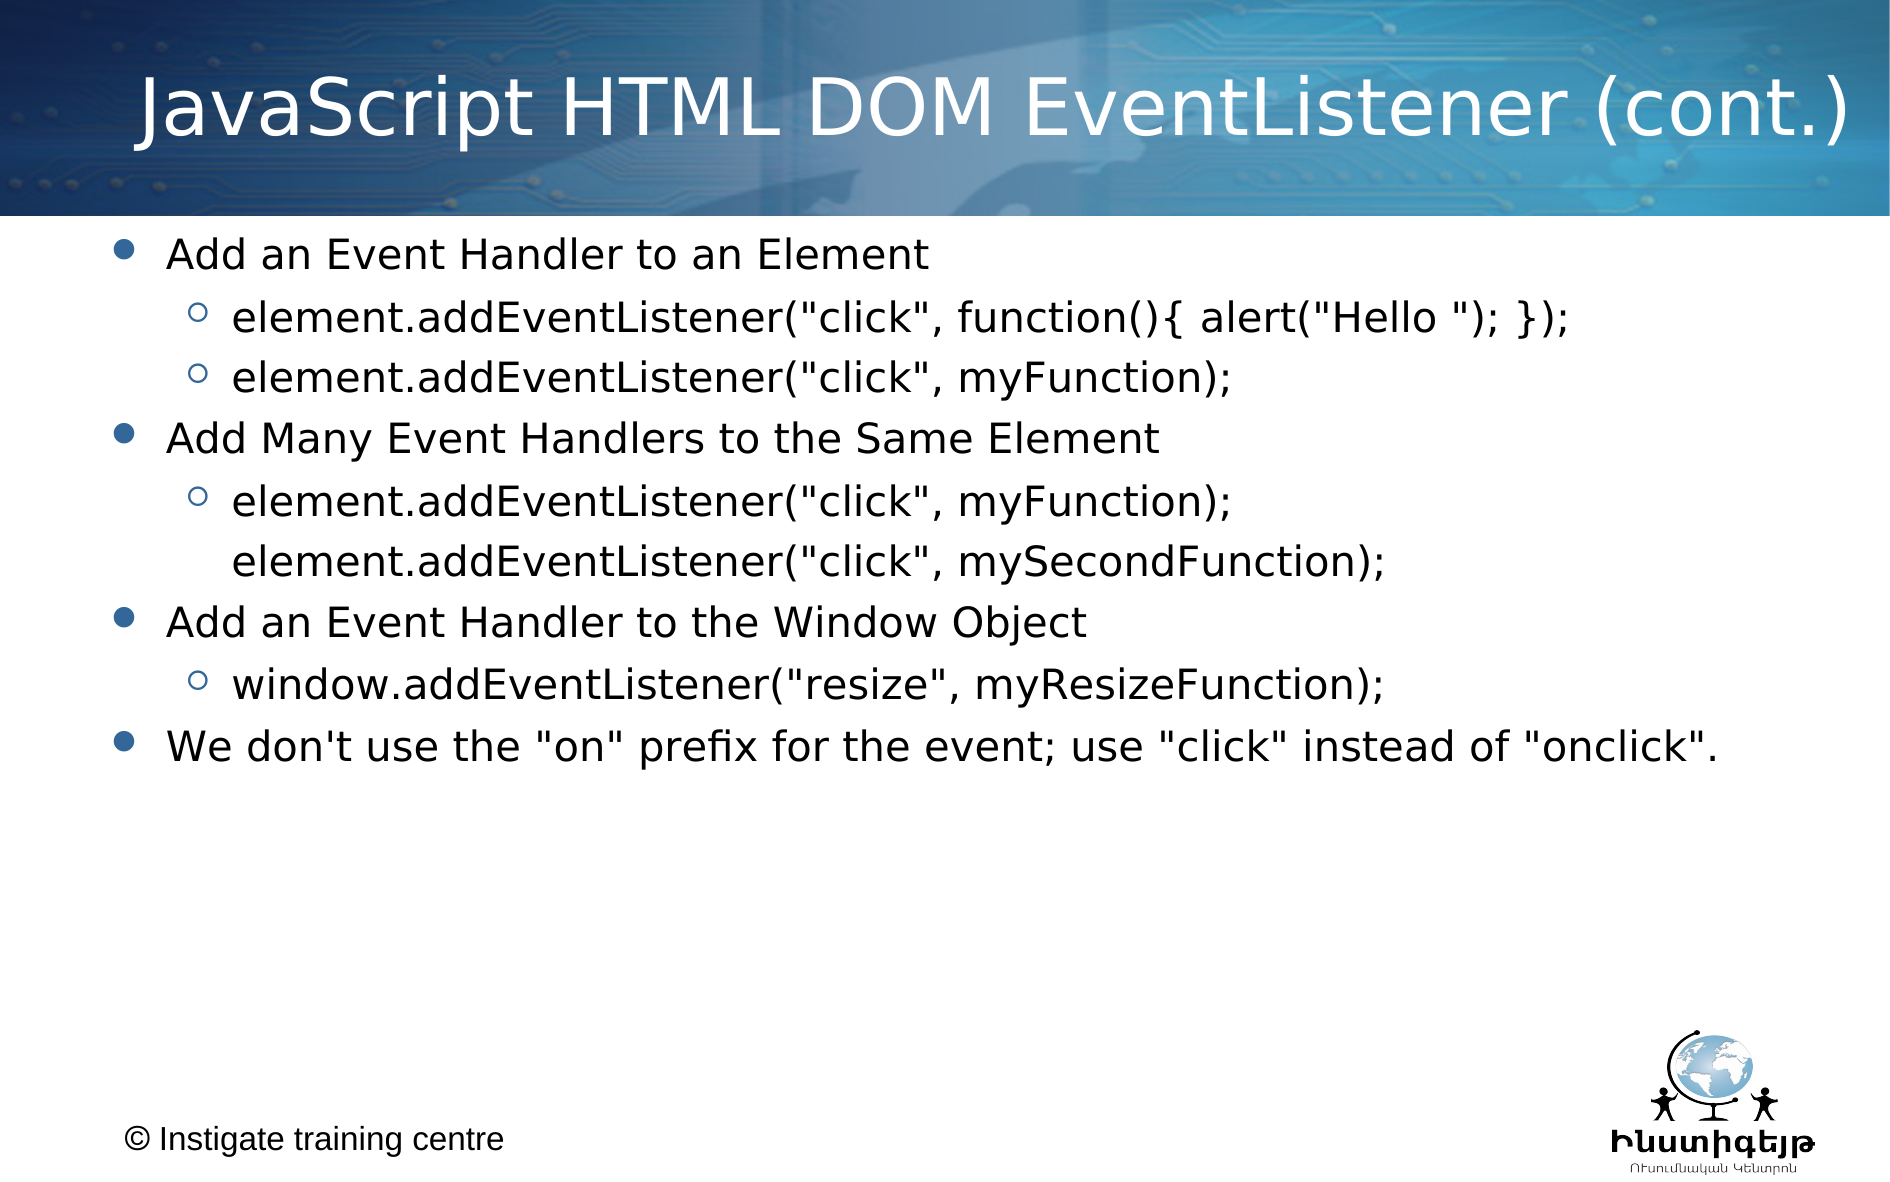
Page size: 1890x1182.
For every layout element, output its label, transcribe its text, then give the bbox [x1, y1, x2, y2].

picture [1612, 1030, 1815, 1175]
picture [0, 0, 1890, 216]
list Add an Event Handler to an Element element.addEventListener("click", function(){ alert("Hello "); }); element.addEventListener("click", myFunction); Add Many Event Handlers to the Same Element element.addEventListener("click", myFunction); element.addEventListener("click", mySecondFunction); Add an Event Handler to the Window Object window.addEventListener("resize", myResizeFunction); We don't use the "on" prefix for the event; use "click" instead of "onclick". [110, 235, 1801, 259]
text_box JavaScript HTML DOM EventListener (cont.) [138, 82, 1890, 94]
